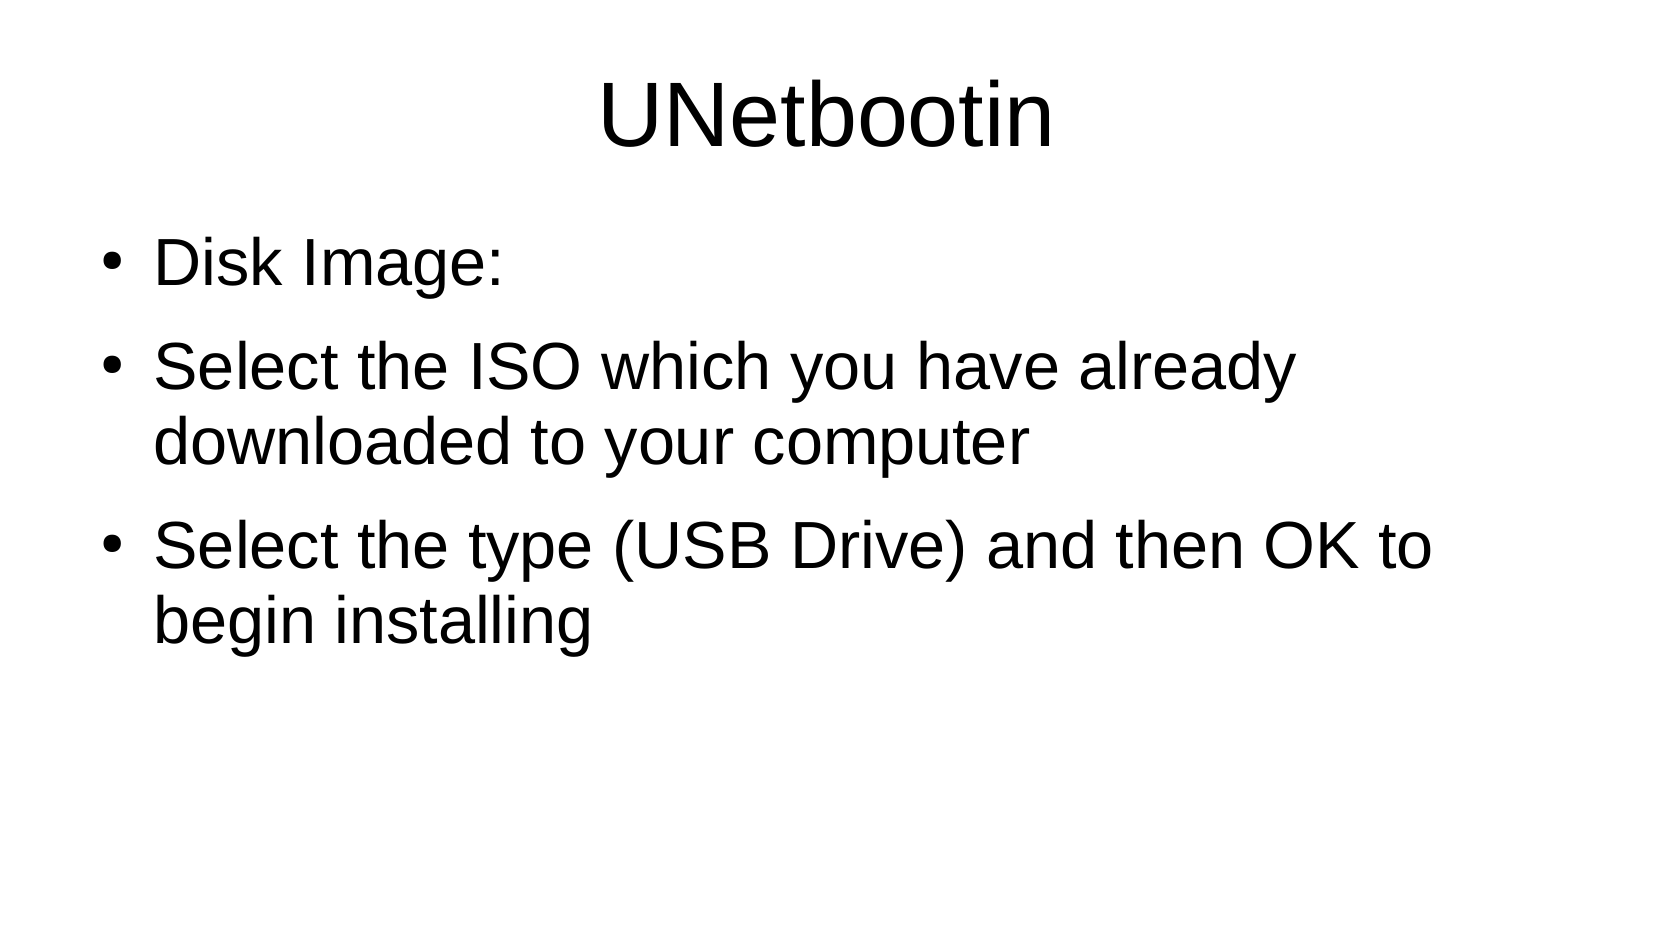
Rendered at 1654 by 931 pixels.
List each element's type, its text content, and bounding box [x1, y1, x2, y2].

list Disk Image: Select the ISO which you have already downloaded to your computer Select the type (USB Drive) and then OK to begin installing [82, 225, 1571, 765]
title UNetbootin [82, 12, 1571, 218]
